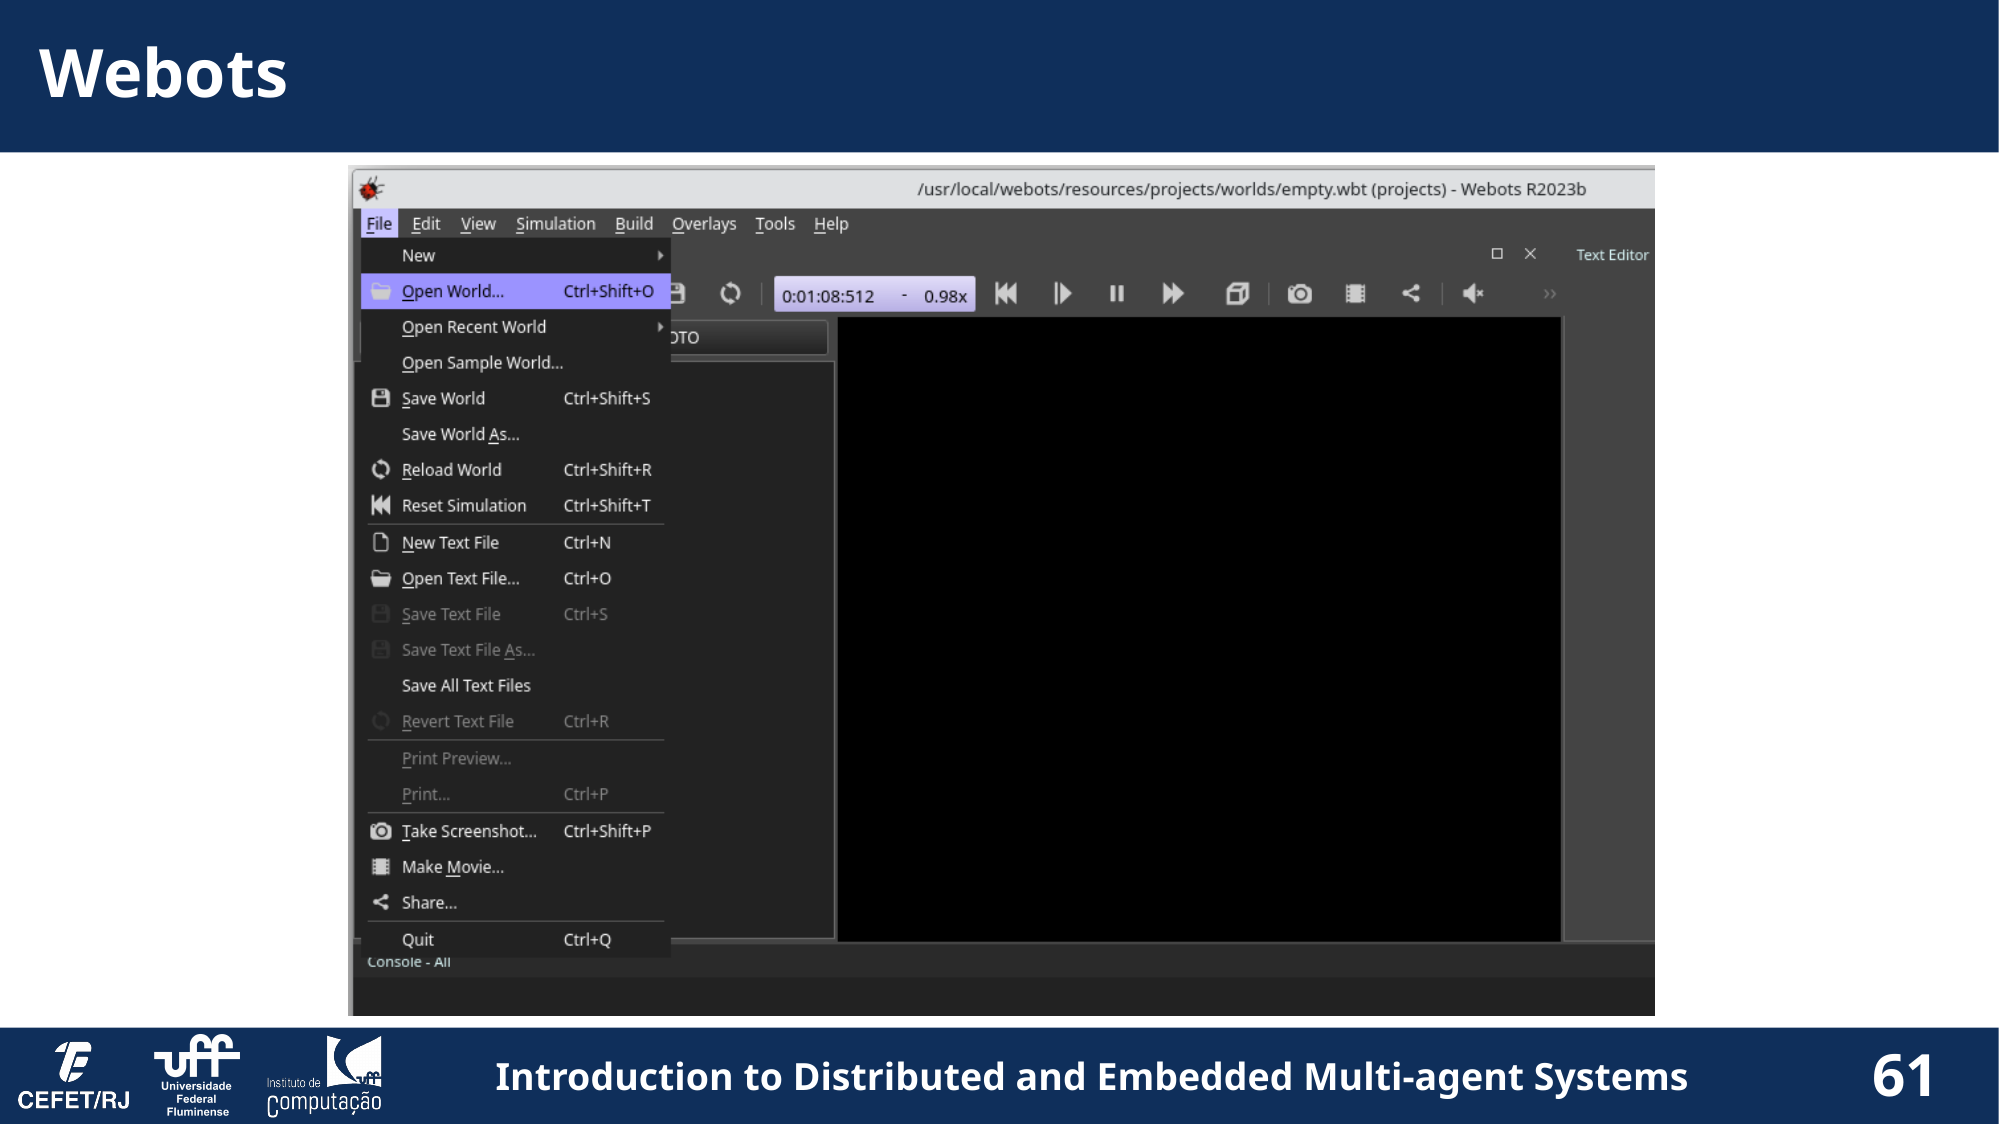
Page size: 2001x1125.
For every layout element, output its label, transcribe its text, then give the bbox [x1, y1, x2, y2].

picture [18, 1021, 129, 1125]
picture [265, 1033, 383, 1118]
picture [153, 1033, 241, 1121]
picture [348, 165, 1655, 1016]
text_box Webots [25, 23, 1998, 116]
